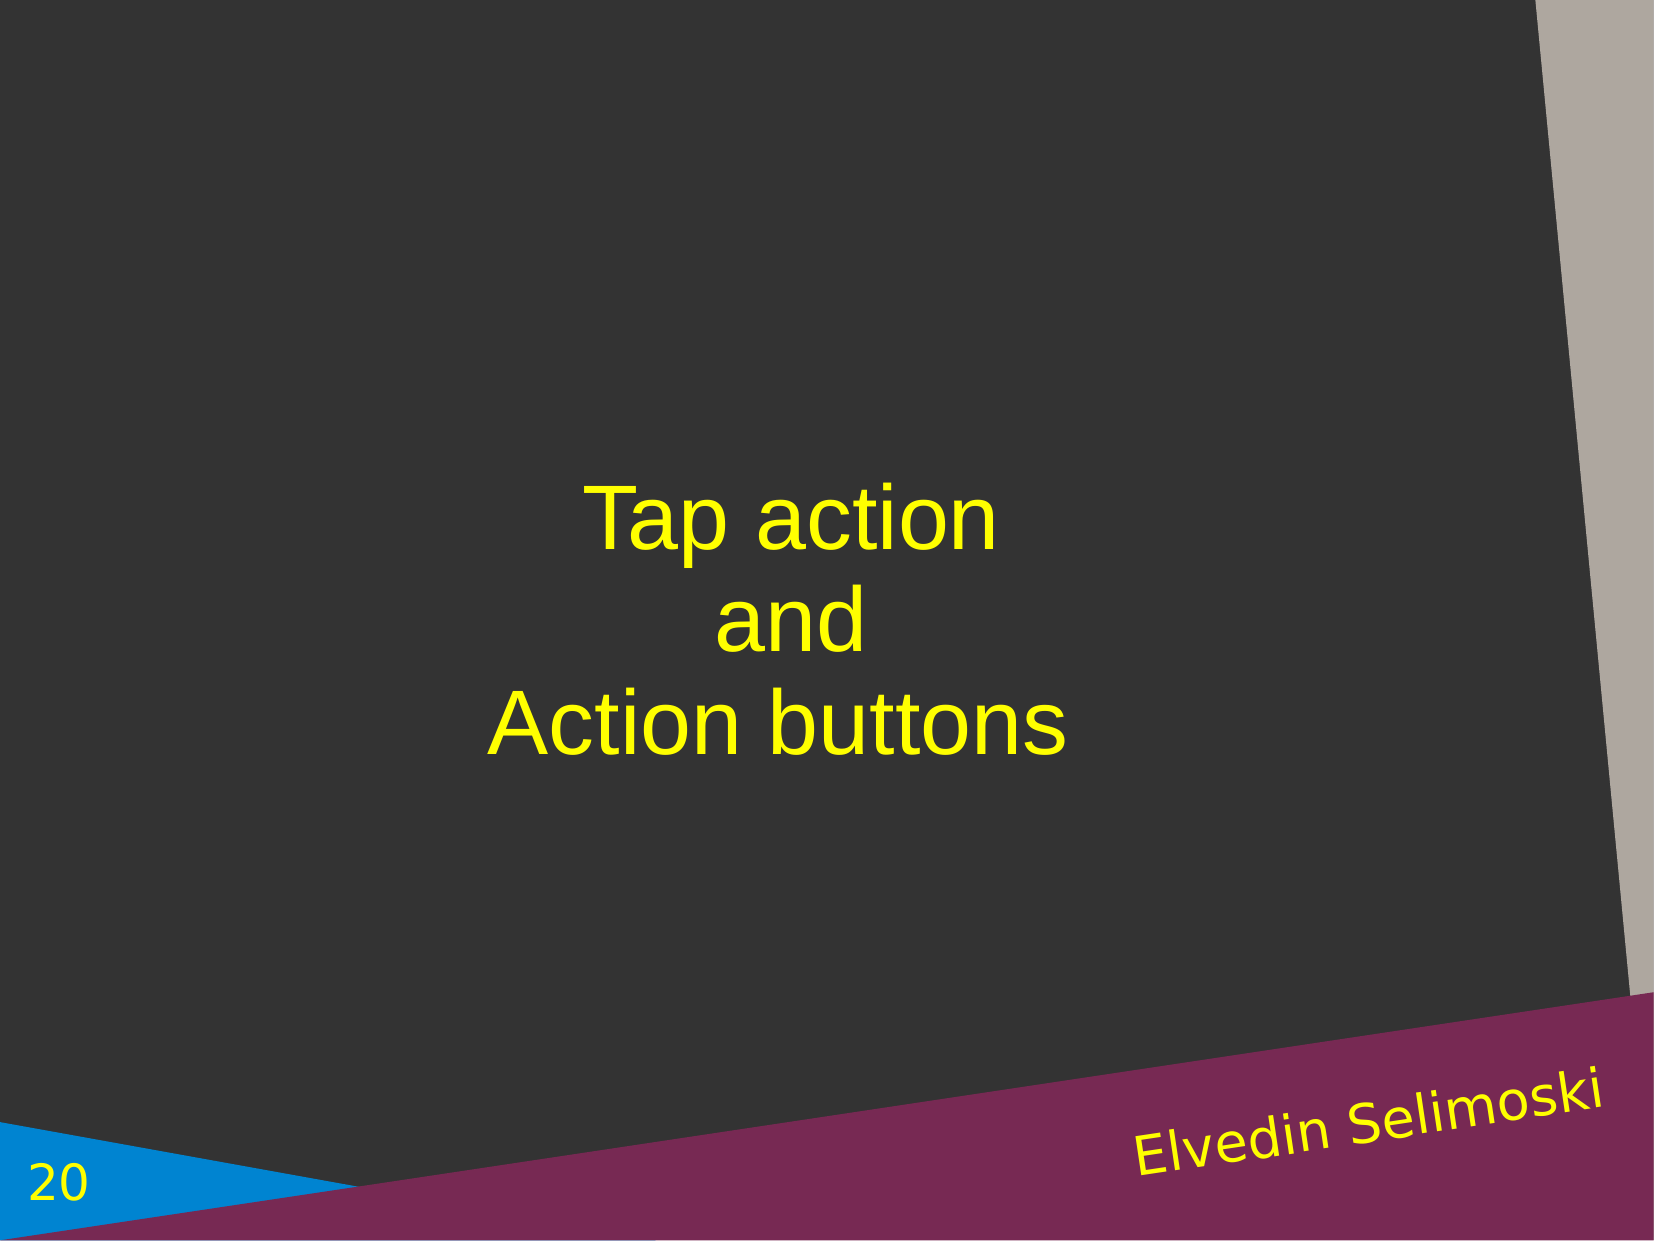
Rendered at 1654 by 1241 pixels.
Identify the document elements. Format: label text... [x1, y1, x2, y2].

title Tap action and Action buttons [47, 407, 1536, 833]
text_box Elvedin Selimoski [1052, 1015, 1629, 1239]
